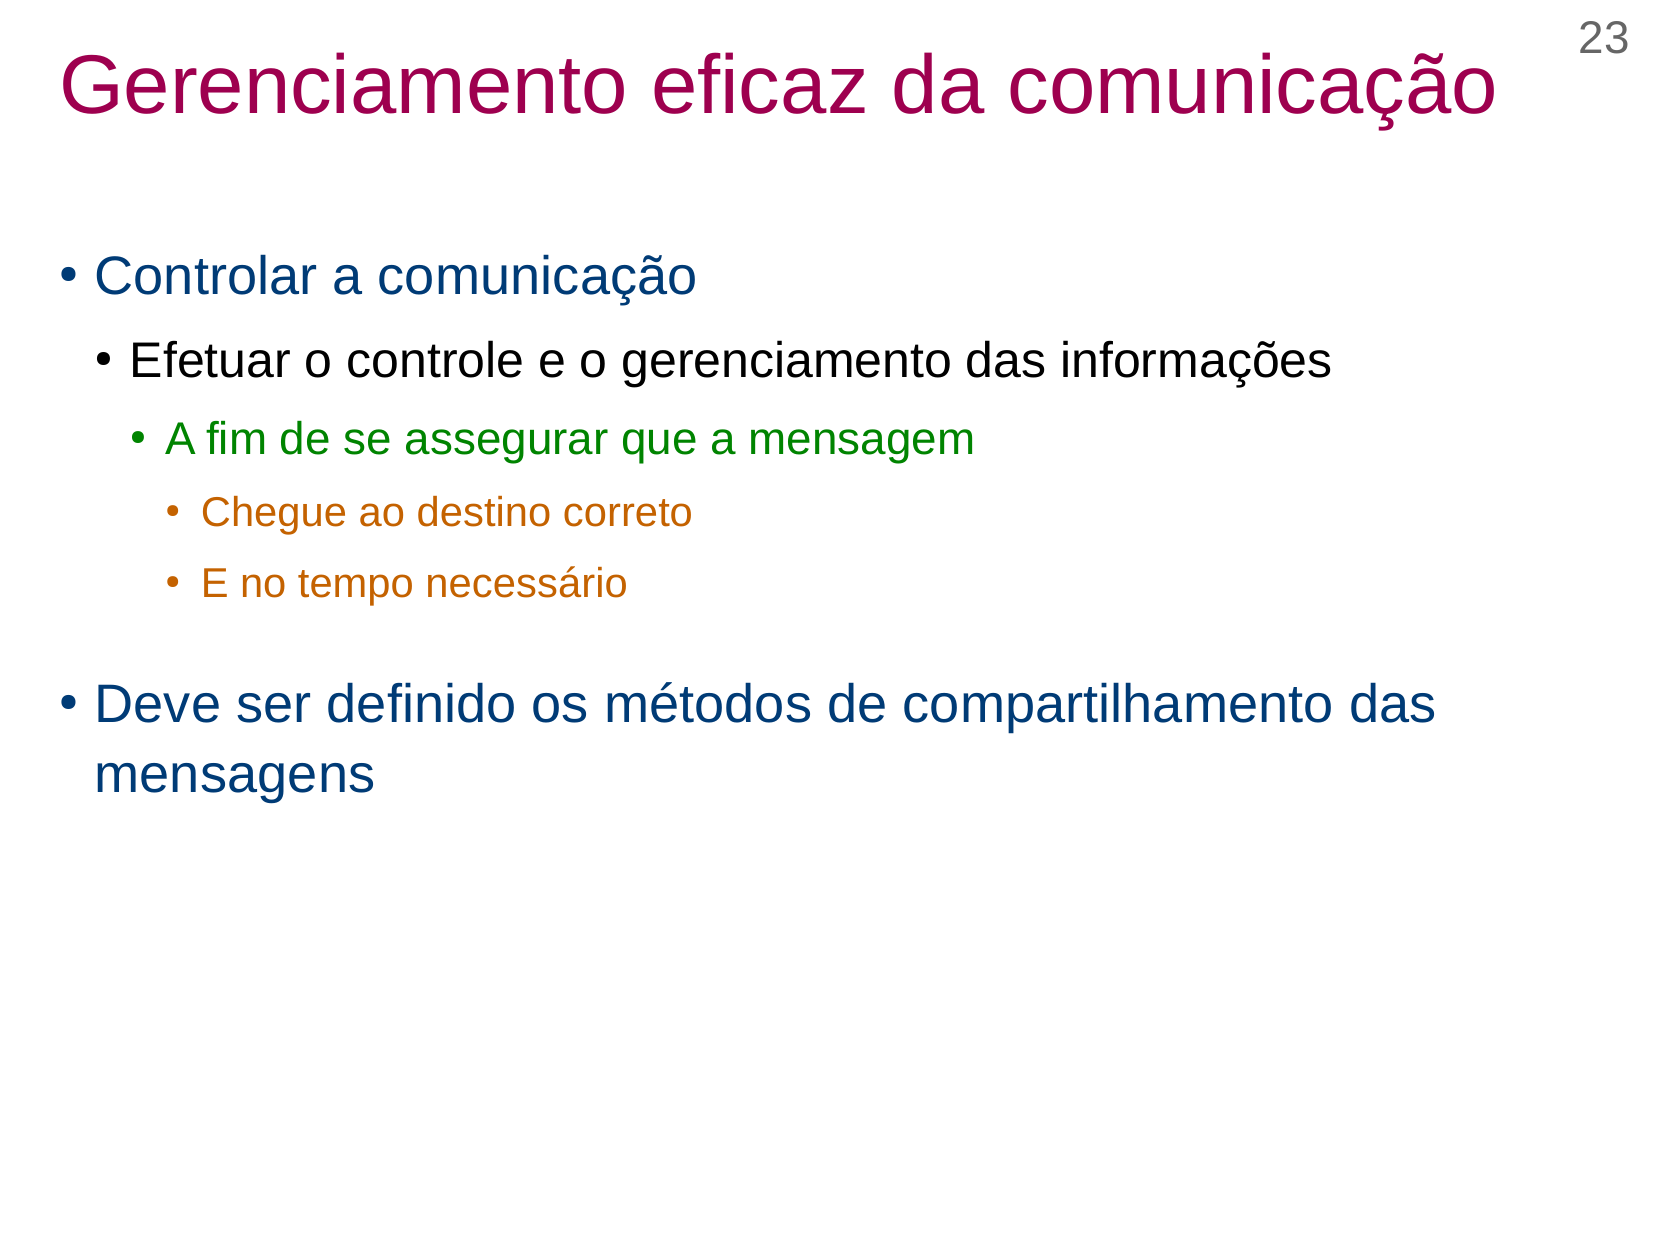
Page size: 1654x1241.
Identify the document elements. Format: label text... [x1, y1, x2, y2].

list Controlar a comunicação Efetuar o controle e o gerenciamento das informações A fim de se assegurar que a mensagem Chegue ao destino correto E no tempo necessário Deve ser definido os métodos de compartilhamento das mensagens [59, 236, 1595, 1211]
title Gerenciamento eficaz da comunicação [59, 29, 1595, 148]
